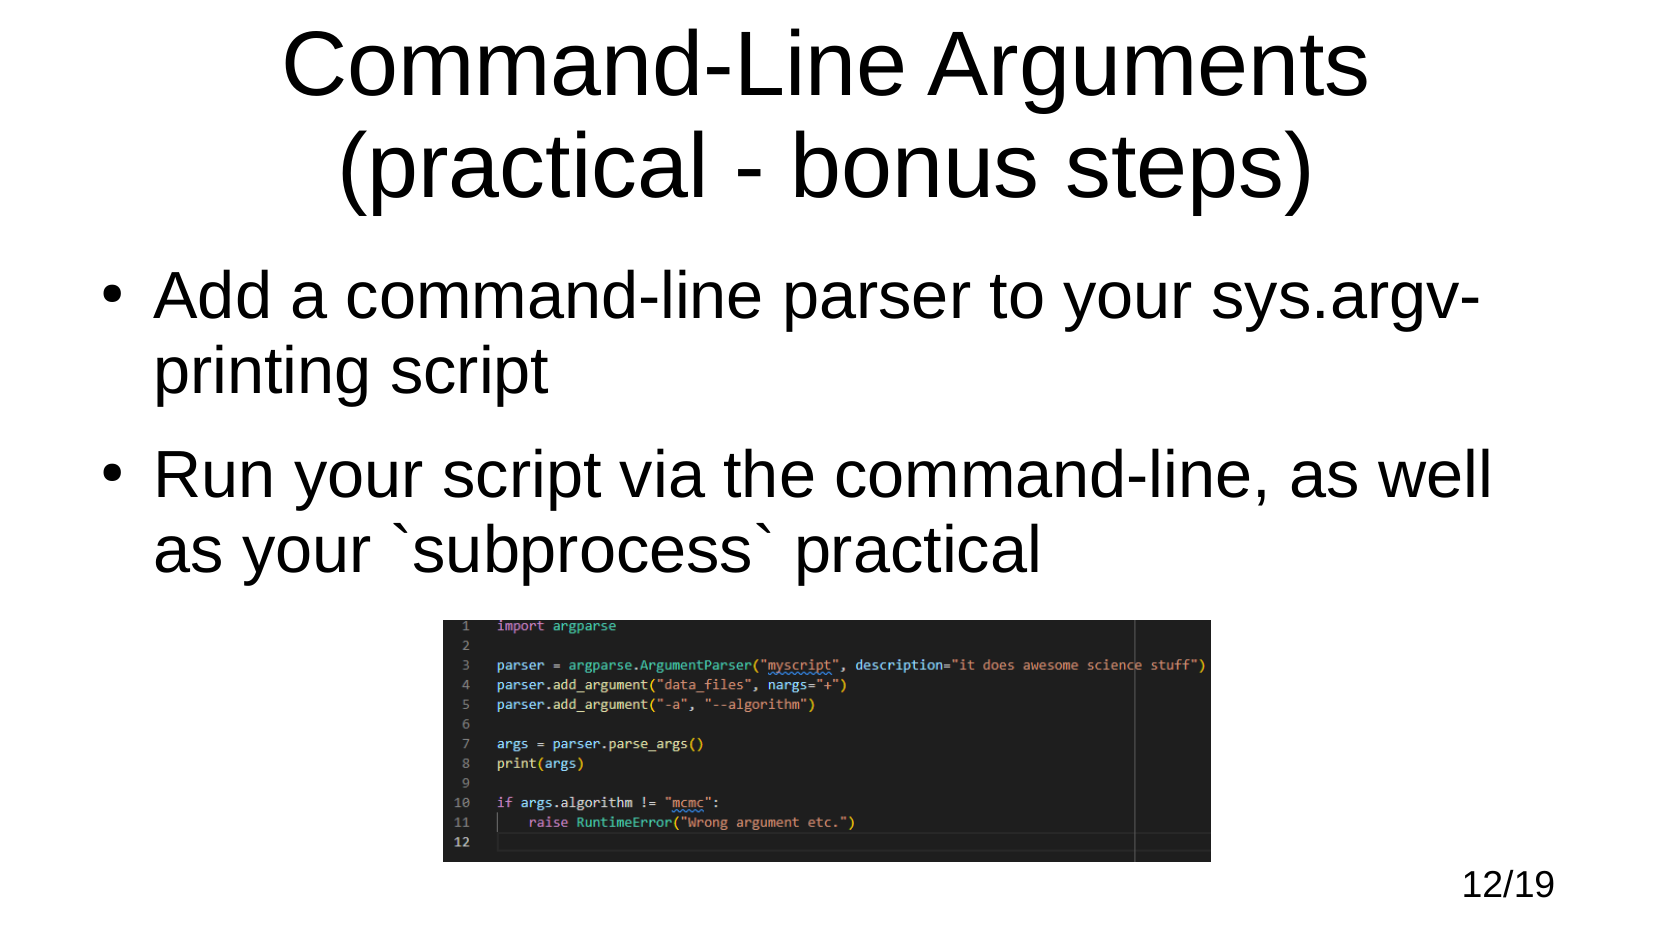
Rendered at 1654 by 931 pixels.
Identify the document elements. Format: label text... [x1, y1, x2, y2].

list Add a command-line parser to your sys.argv-printing script Run your script via the command-line, as well as your `subprocess` practical [82, 257, 1571, 798]
picture [443, 620, 1211, 862]
title Command-Line Arguments (practical - bonus steps) [82, 12, 1571, 218]
text_box <number>/19 [1446, 856, 1625, 931]
